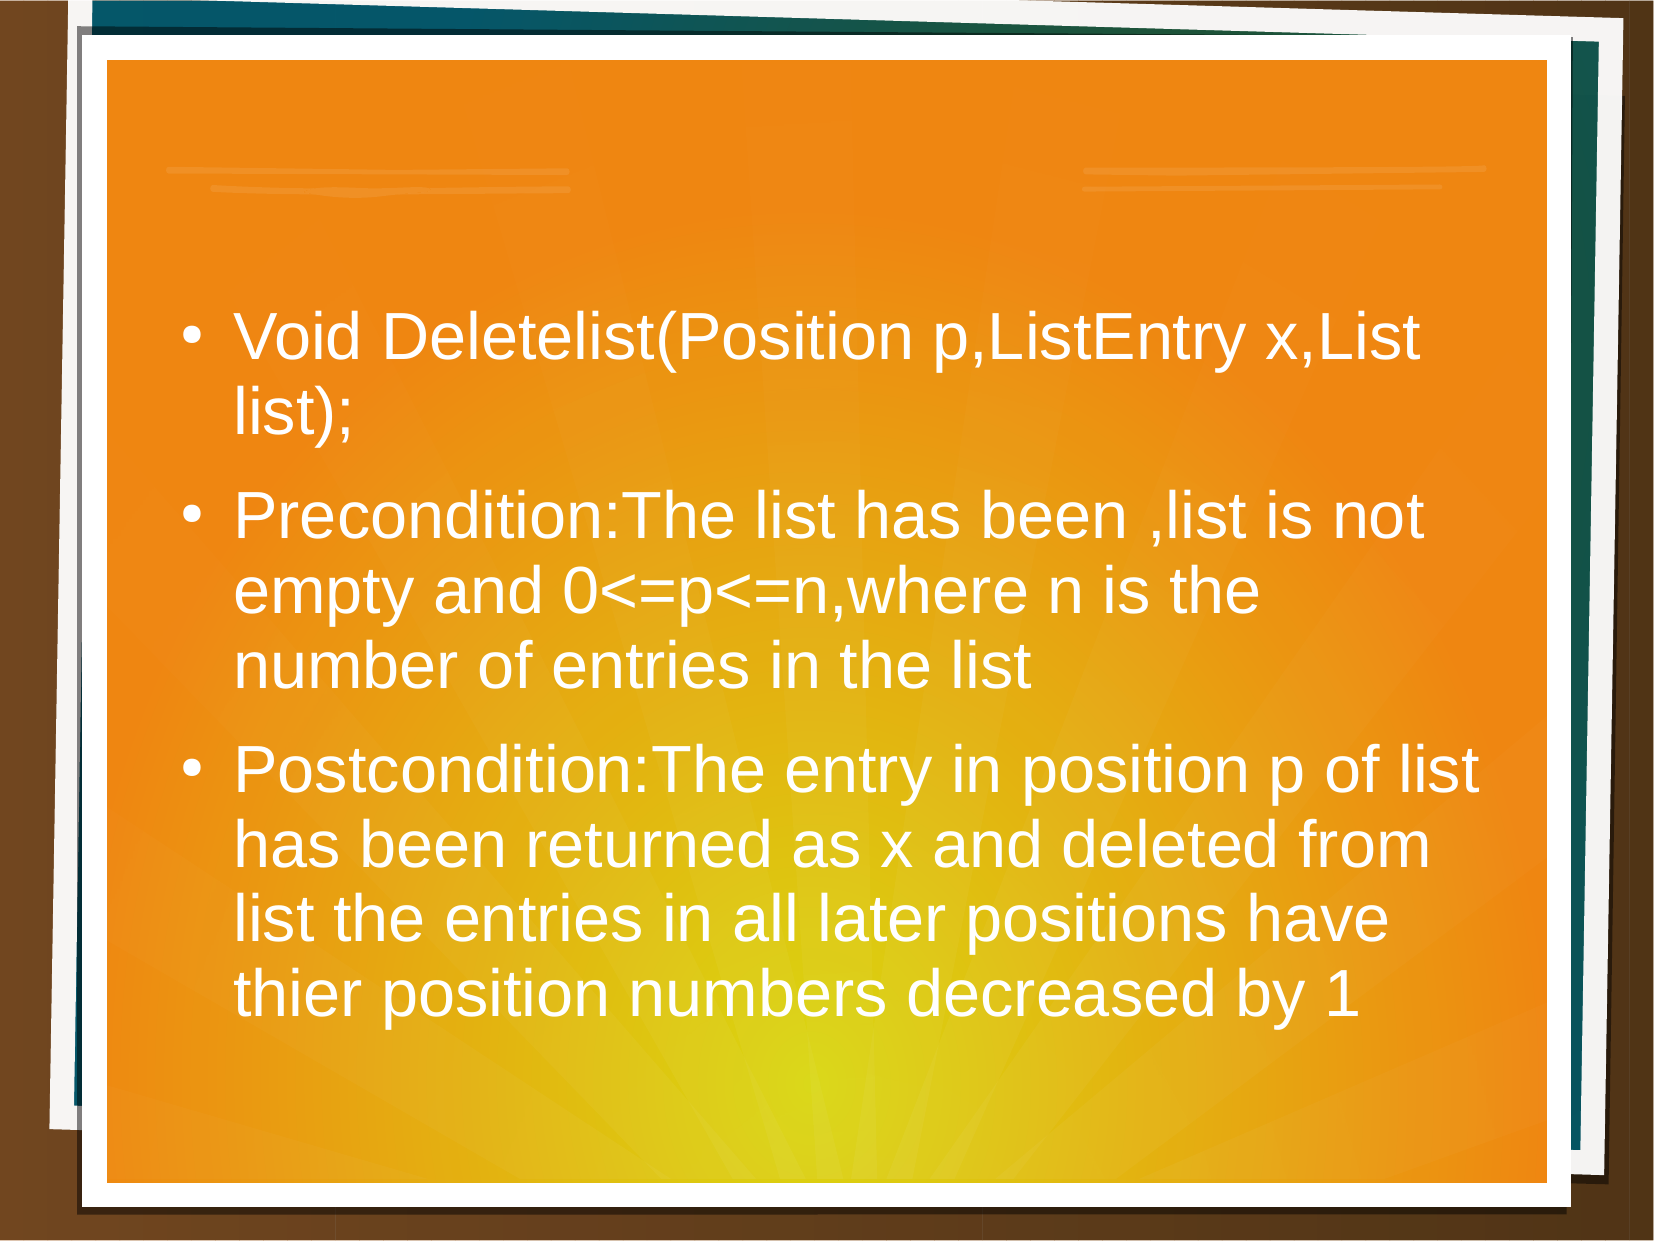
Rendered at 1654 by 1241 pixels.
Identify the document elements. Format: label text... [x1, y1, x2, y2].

list Void Deletelist(Position p,ListEntry x,List list); Precondition:The list has been ,list is not empty and 0<=p<=n,where n is the number of entries in the list Postcondition:The entry in position p of list has been returned as x and deleted from list the entries in all later positions have thier position numbers decreased by 1 [162, 299, 1492, 1241]
